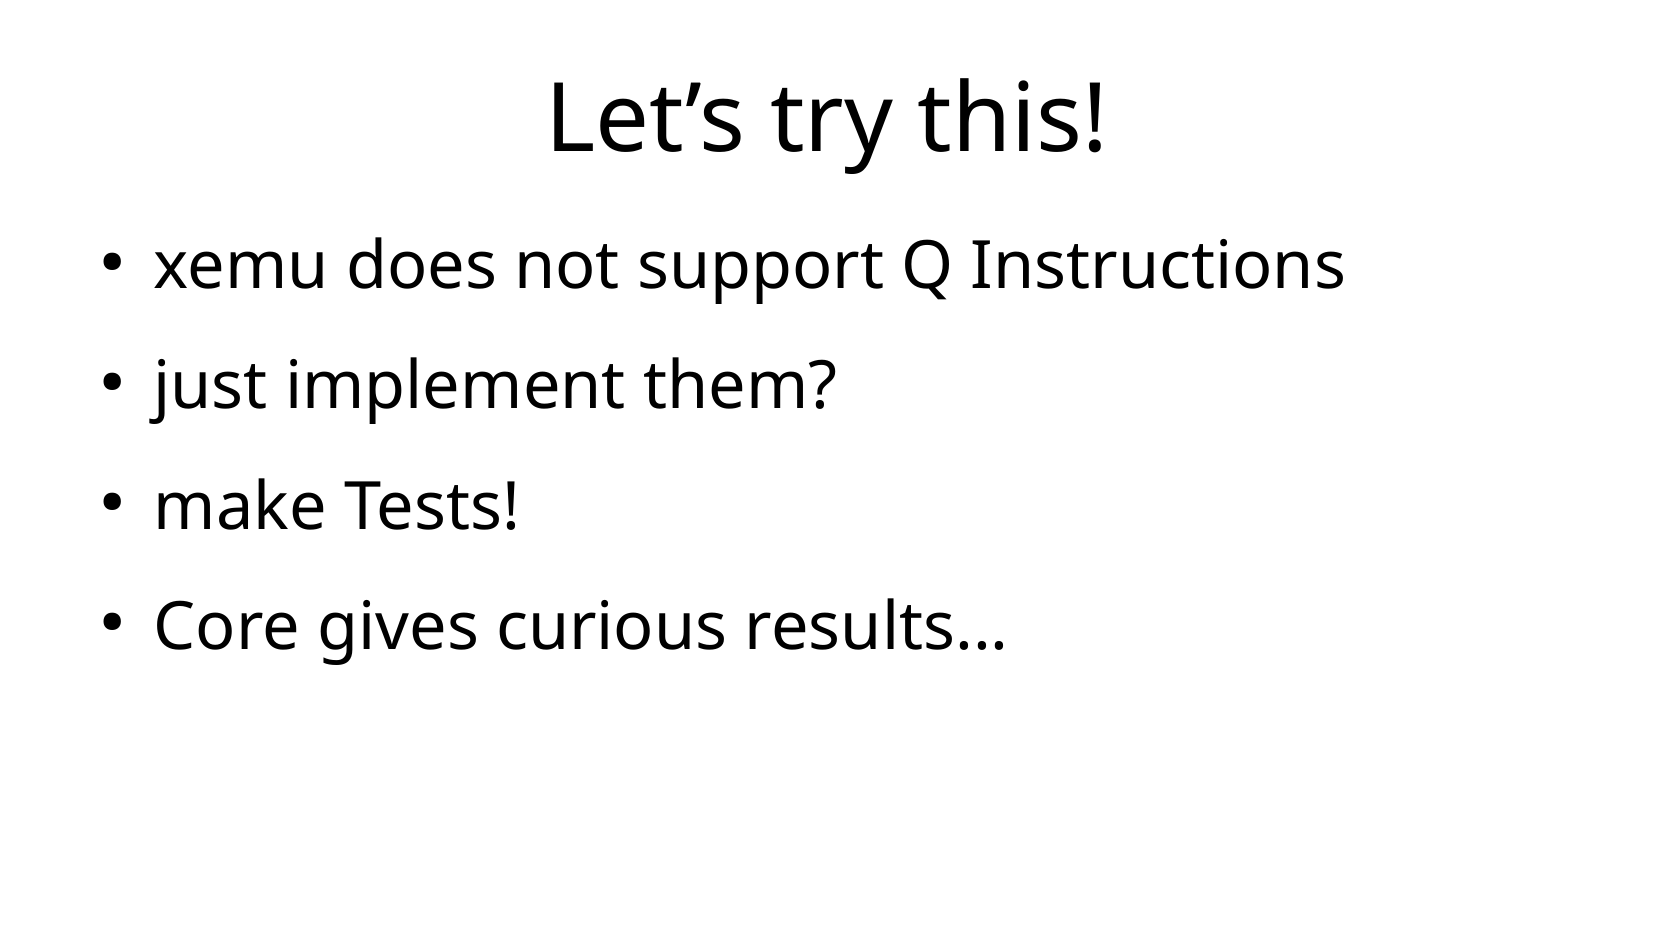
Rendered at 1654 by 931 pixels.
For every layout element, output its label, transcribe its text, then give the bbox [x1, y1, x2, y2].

list xemu does not support Q Instructions just implement them? make Tests! Core gives curious results... [82, 217, 1571, 757]
title Let’s try this! [82, 37, 1571, 193]
